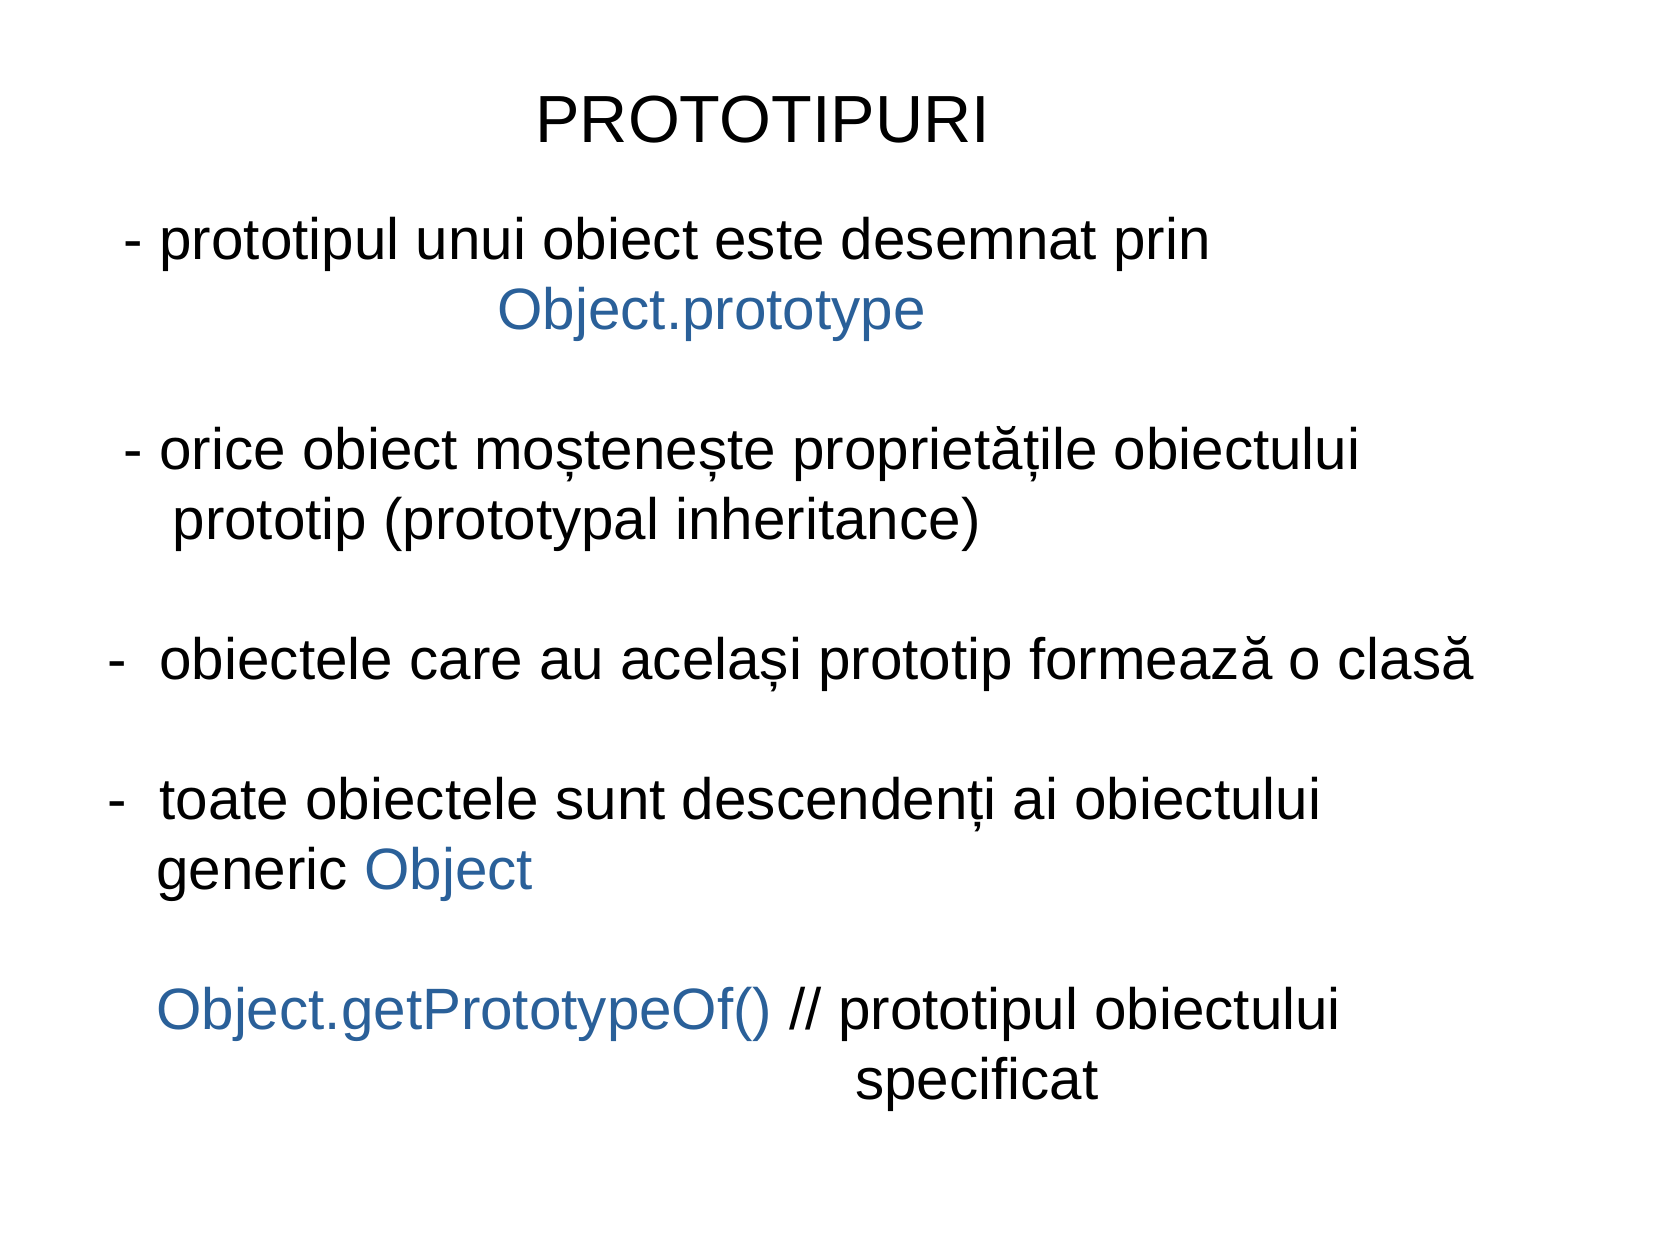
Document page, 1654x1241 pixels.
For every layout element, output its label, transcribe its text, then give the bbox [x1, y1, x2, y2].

text_box PROTOTIPURI - prototipul unui obiect este desemnat prin Object.prototype - orice obiect moștenește proprietățile obiectului prototip (prototypal inheritance) - obiectele care au același prototip formează o clasă - toate obiectele sunt descendenți ai obiectului generic Object Object.getPrototypeOf() // prototipul obiectului specificat [76, 68, 1491, 1241]
